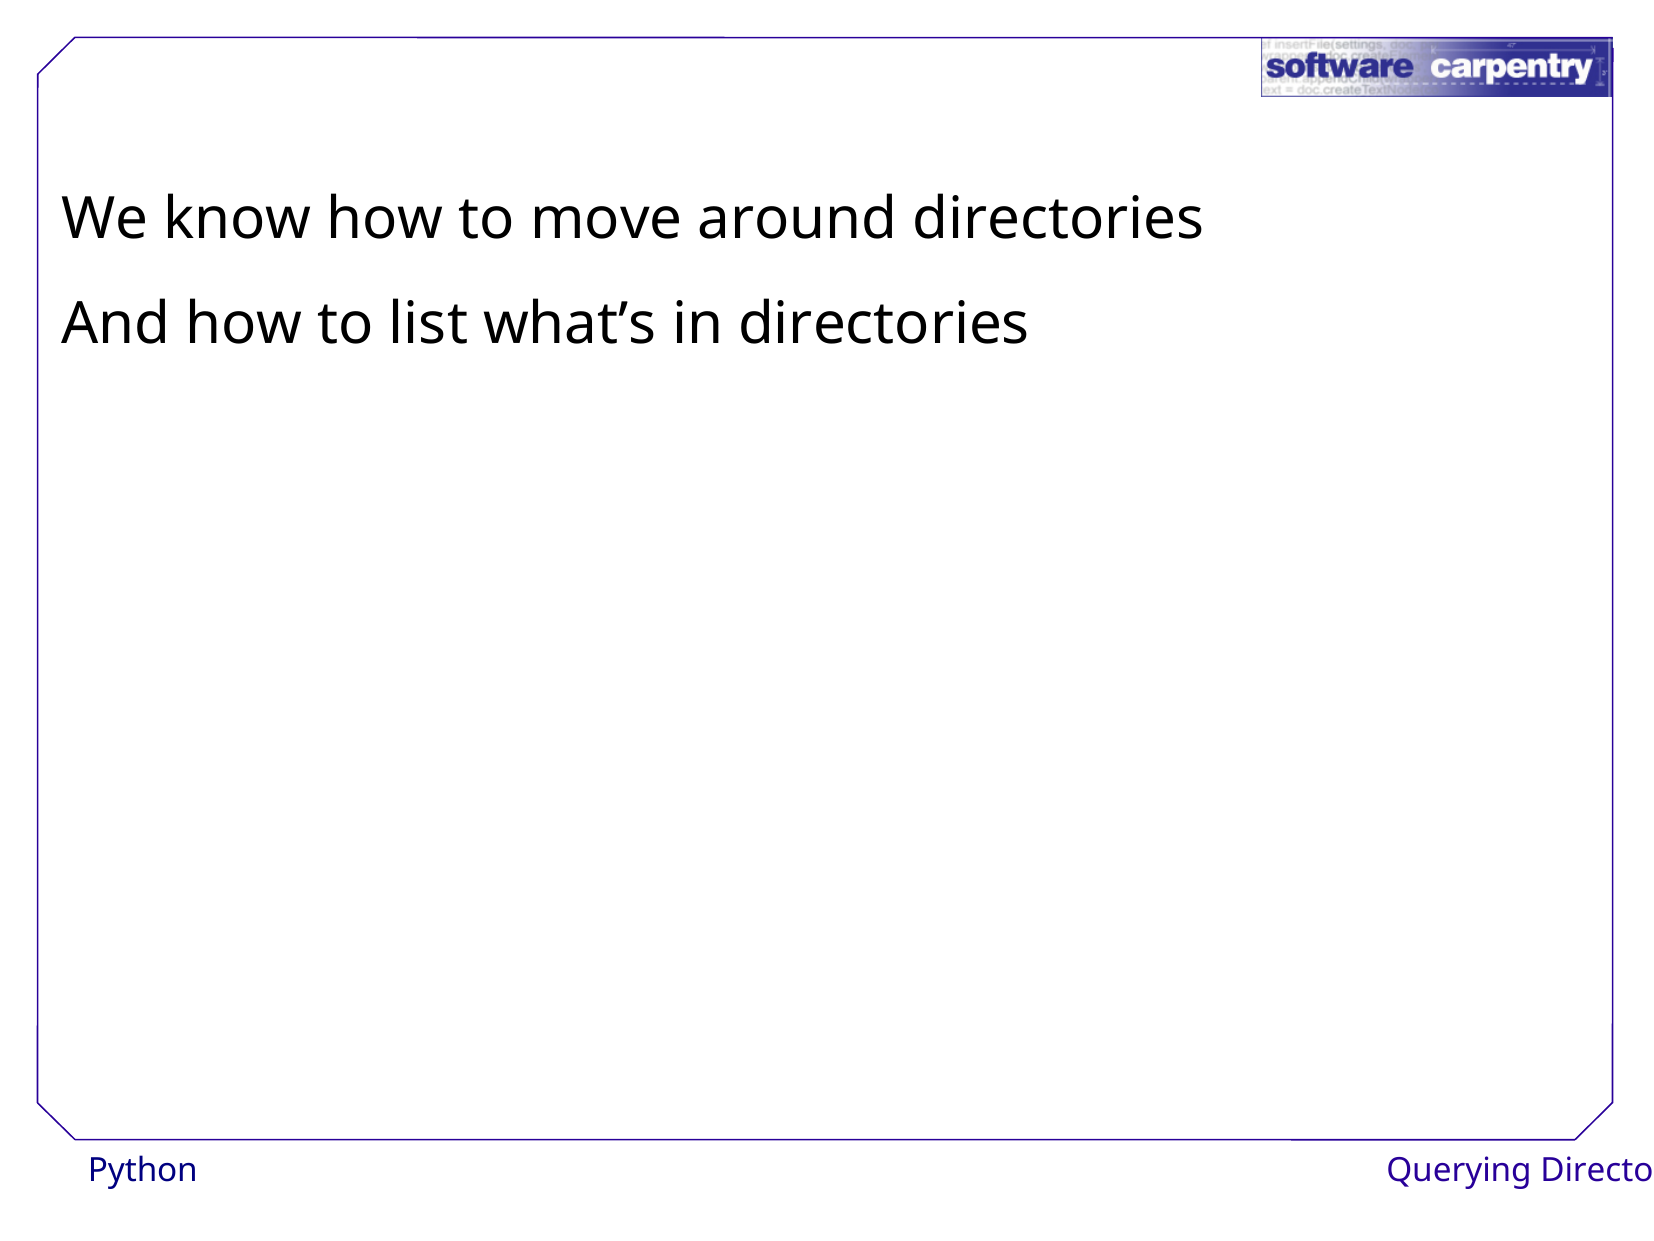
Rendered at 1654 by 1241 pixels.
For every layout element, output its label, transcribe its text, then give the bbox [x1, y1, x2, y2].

text_box We know how to move around directories And how to list what’s in directories [46, 137, 1369, 364]
picture [1261, 39, 1613, 97]
